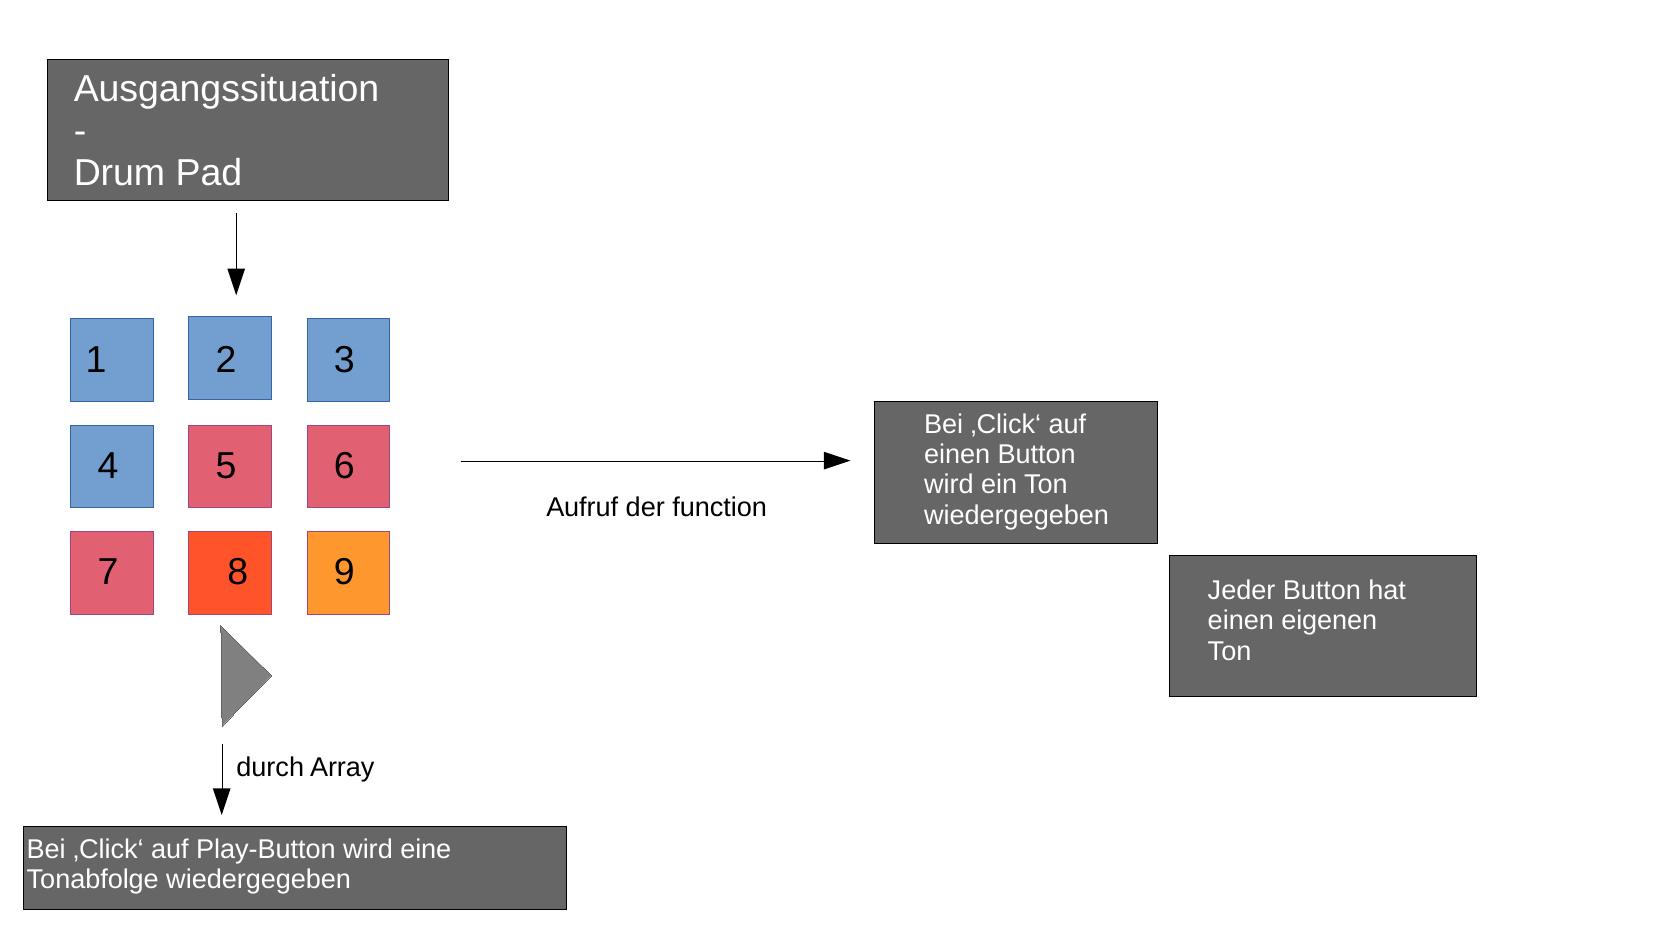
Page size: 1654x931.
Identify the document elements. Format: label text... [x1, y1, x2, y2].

text_box 1 [70, 330, 119, 388]
text_box [188, 531, 272, 615]
text_box [307, 318, 390, 402]
text_box 7 [82, 543, 130, 624]
text_box [220, 625, 272, 727]
text_box Jeder Button hat einen eigenen Ton [1192, 567, 1430, 674]
text_box 2 [200, 330, 249, 388]
text_box [188, 425, 272, 508]
text_box [70, 531, 154, 615]
text_box [1169, 555, 1477, 697]
text_box [307, 531, 390, 615]
text_box 6 [318, 437, 367, 497]
text_box 8 [212, 543, 249, 601]
text_box 4 [82, 437, 119, 494]
text_box Aufruf der function [531, 484, 898, 565]
text_box 3 [318, 330, 367, 388]
text_box 5 [200, 437, 237, 494]
text_box [47, 59, 449, 201]
text_box Bei ‚Click‘ auf Play-Button wird eine Tonabfolge wiedergegeben [11, 826, 567, 931]
text_box [874, 401, 1158, 544]
text_box [70, 318, 154, 402]
text_box [307, 425, 390, 508]
text_box 9 [318, 543, 367, 612]
text_box Bei ‚Click‘ auf einen Button wird ein Ton wiedergegeben [909, 401, 1146, 538]
text_box [70, 425, 154, 508]
text_box durch Array [221, 744, 411, 790]
text_box Ausgangssituation - Drum Pad [59, 60, 414, 201]
text_box [188, 316, 272, 400]
